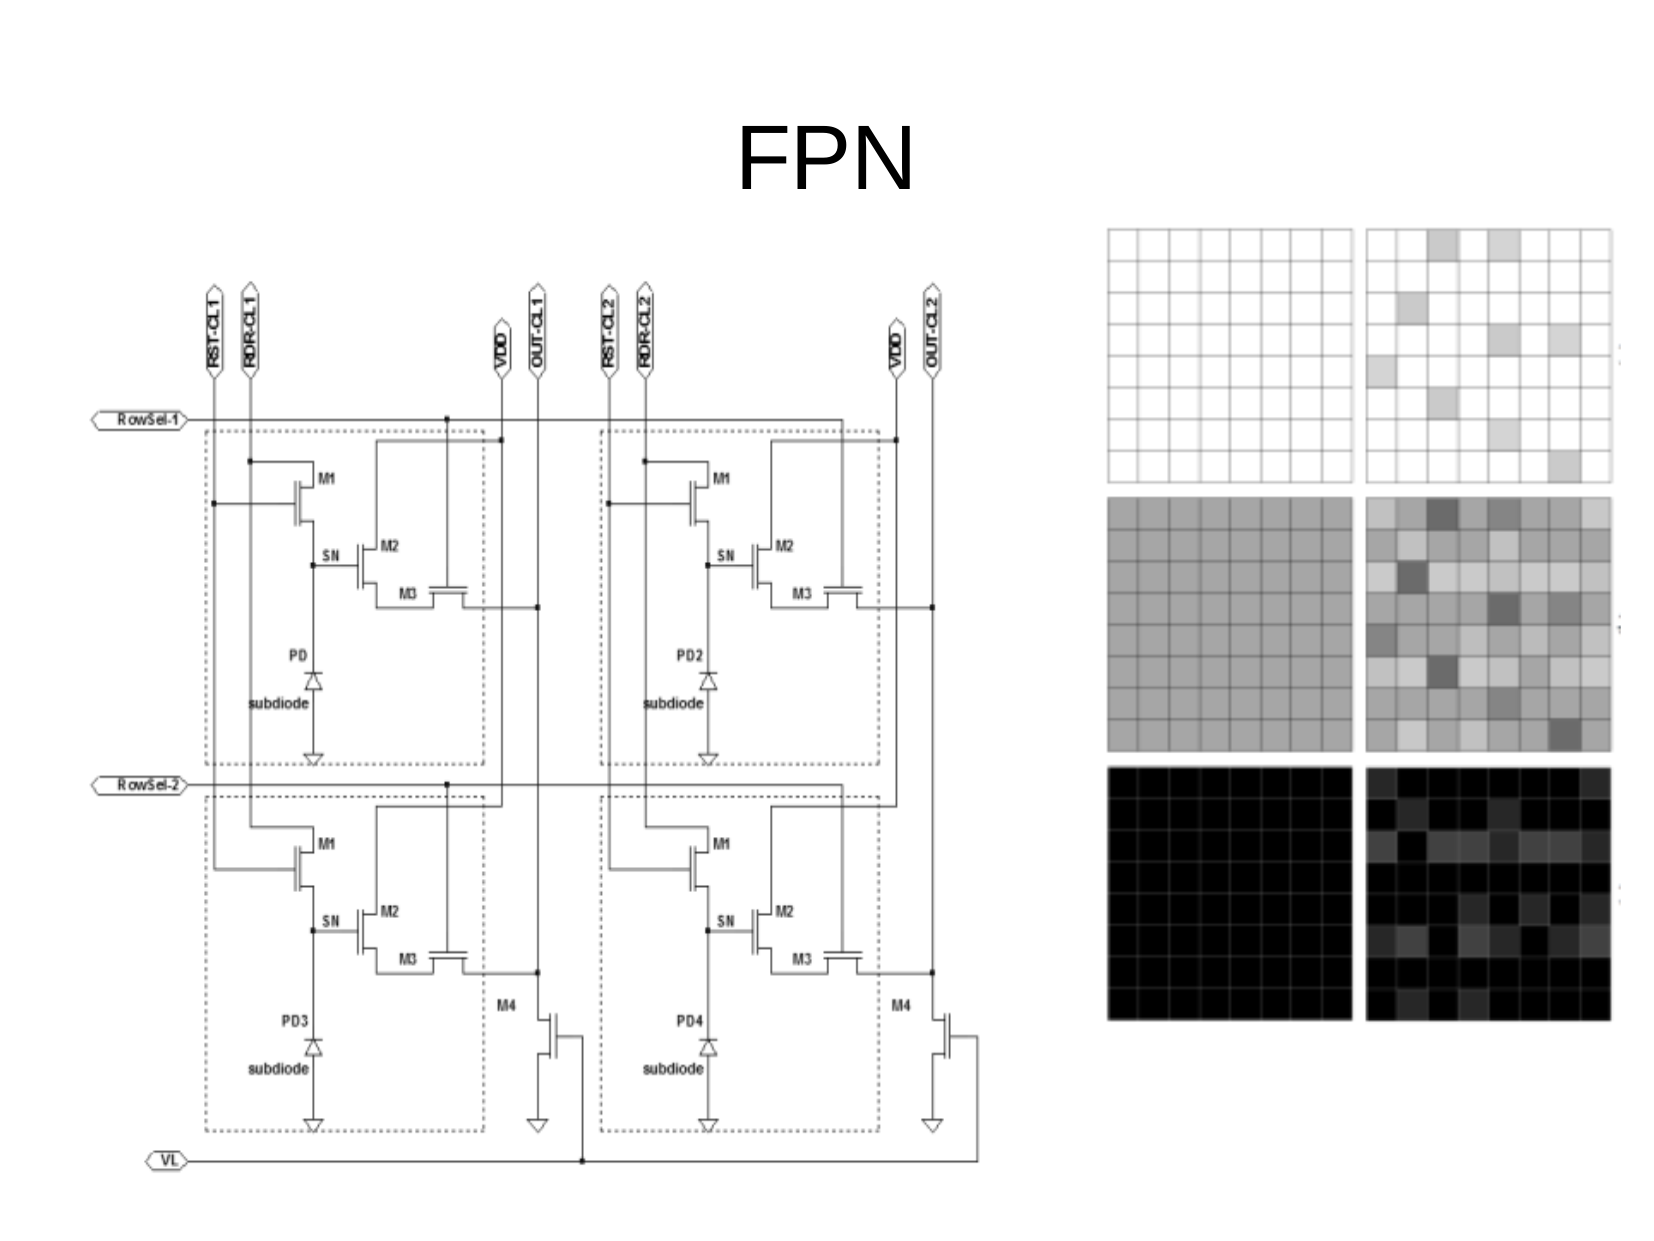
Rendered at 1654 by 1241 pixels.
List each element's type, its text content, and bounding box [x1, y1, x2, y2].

title FPN [82, 49, 1571, 257]
picture [47, 256, 1052, 1193]
picture [1096, 217, 1621, 1028]
